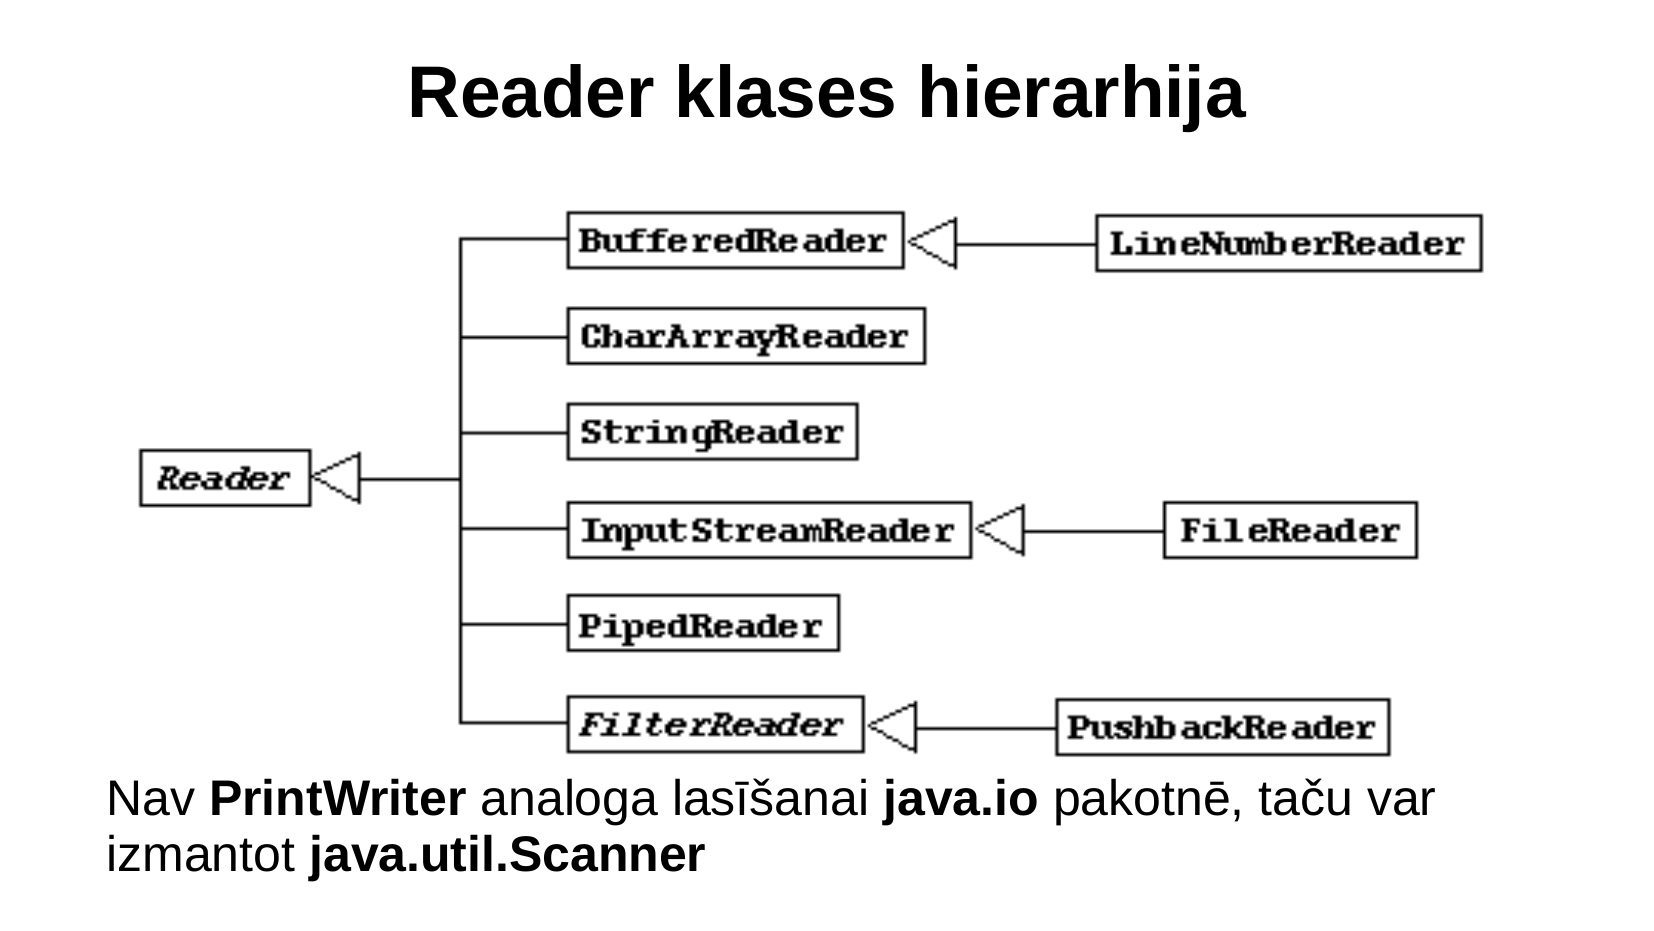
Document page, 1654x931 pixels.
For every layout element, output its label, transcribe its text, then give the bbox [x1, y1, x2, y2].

picture [82, 192, 1536, 789]
list Nav PrintWriter analoga lasīšanai java.io pakotnē, taču var izmantot java.util.Scanner [106, 770, 1595, 913]
title Reader klases hierarhija [82, 37, 1571, 147]
